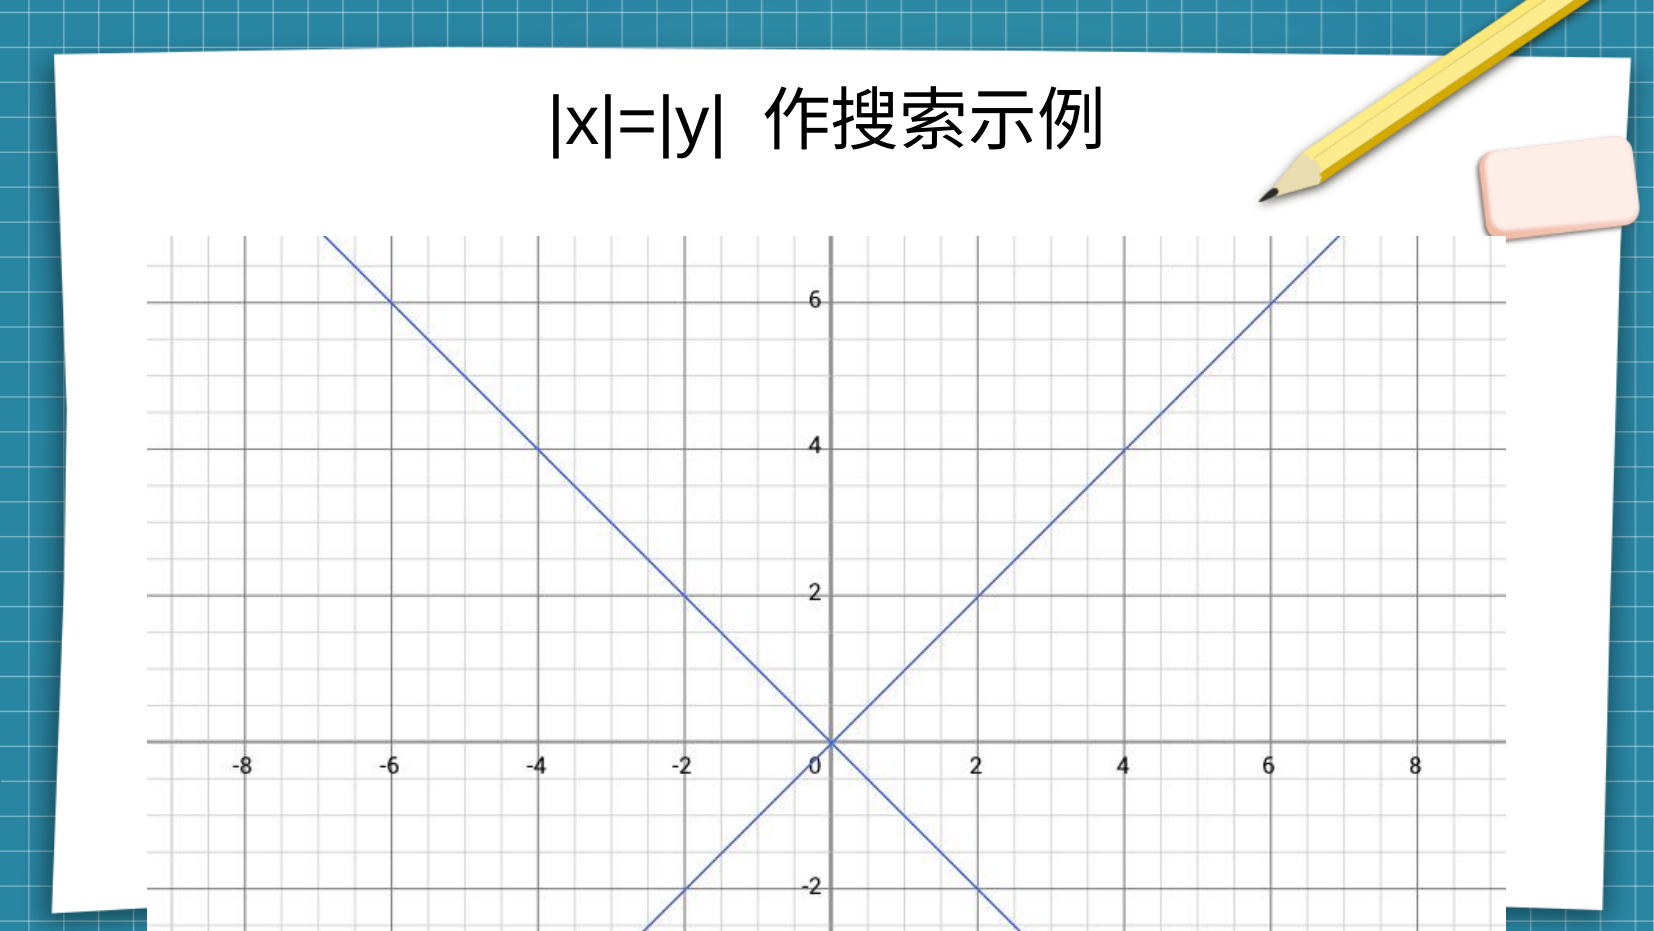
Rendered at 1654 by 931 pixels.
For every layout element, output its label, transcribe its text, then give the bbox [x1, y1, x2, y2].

picture [0, 0, 1654, 931]
title |x|=|y| 作搜索示例 [82, 37, 1571, 193]
